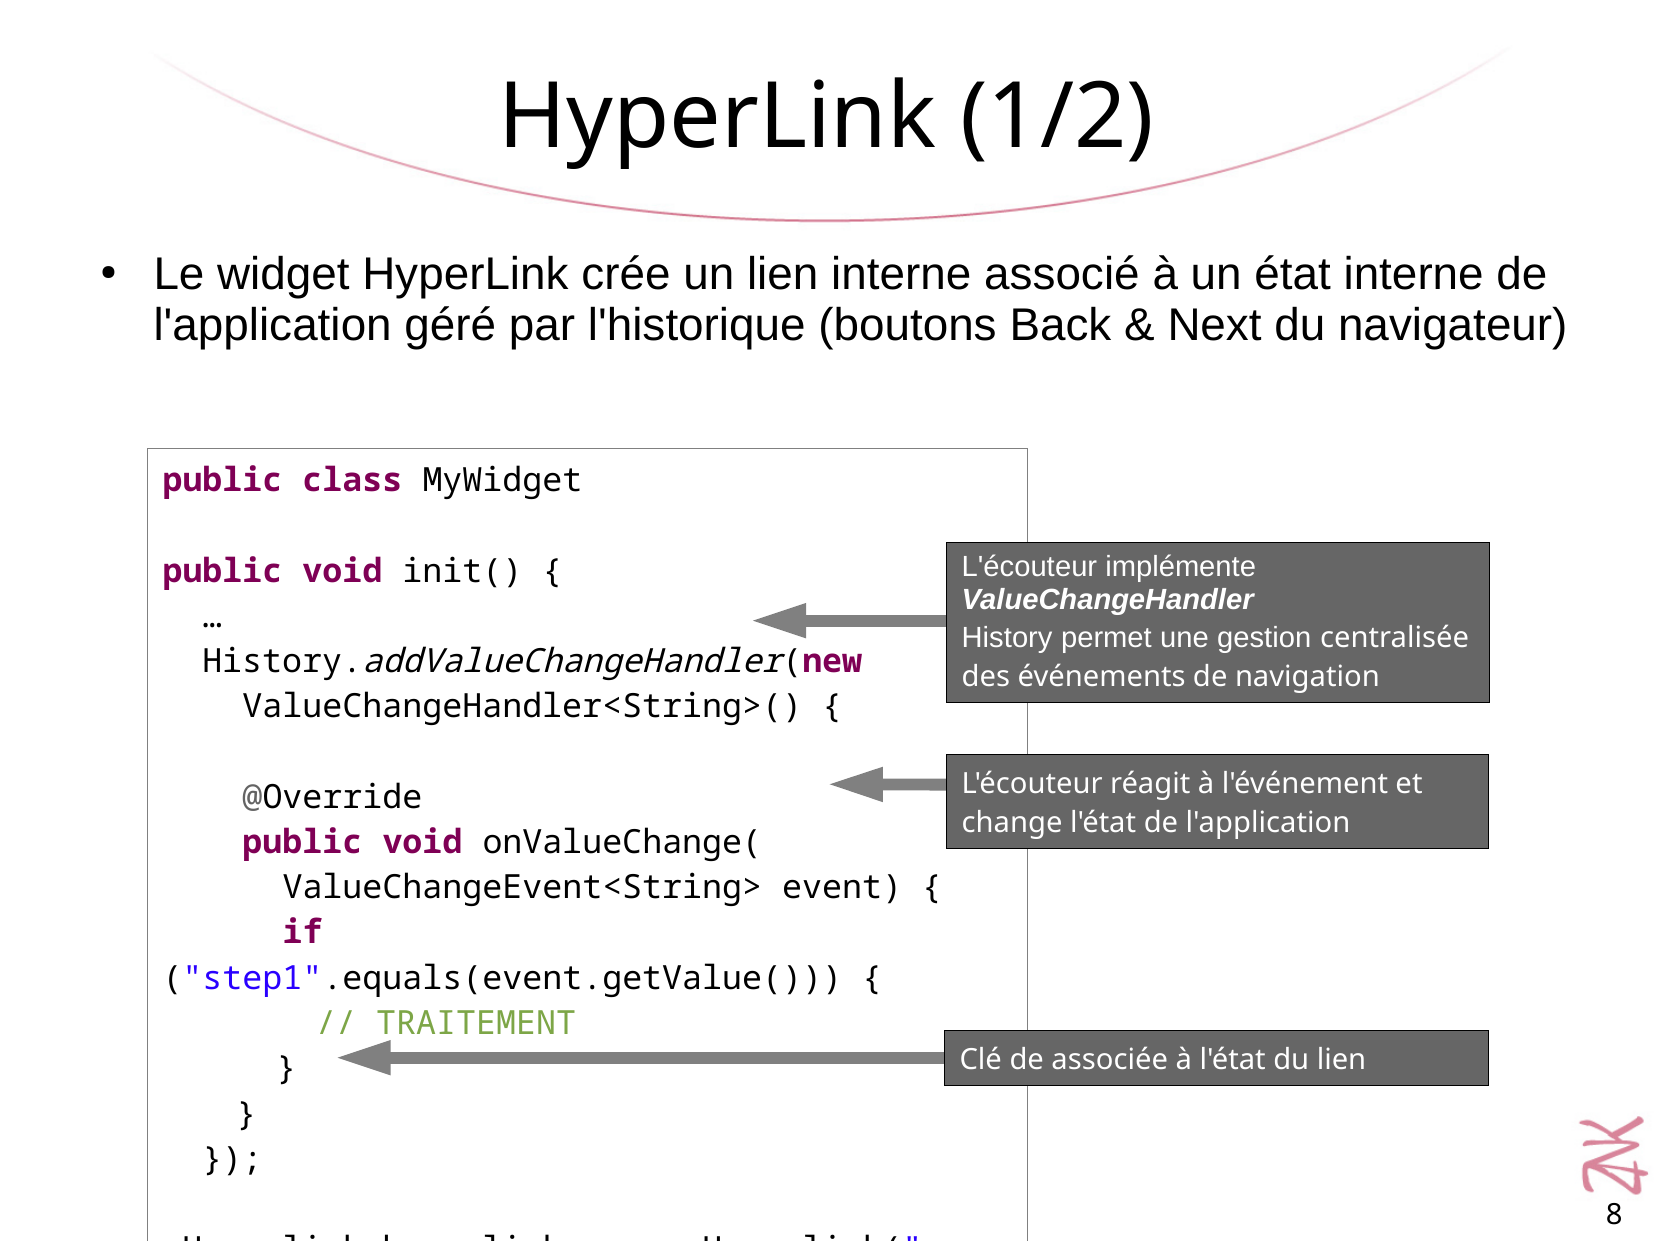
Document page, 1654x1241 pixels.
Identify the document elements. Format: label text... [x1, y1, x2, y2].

list Le widget HyperLink crée un lien interne associé à un état interne de l'application géré par l'historique (boutons Back & Next du navigateur) [82, 248, 1571, 968]
text_box Clé de associée à l'état du lien [944, 1030, 1489, 1081]
text_box L'écouteur implémente ValueChangeHandler History permet une gestion centralisée des événements de navigation [946, 542, 1490, 695]
text_box public class MyWidget public void init() { … History.addValueChangeHandler(new ValueChangeHandler<String>() { @Override public void onValueChange( ValueChangeEvent<String> event) { if ("step1".equals(event.getValue())) { // TRAITEMENT } } }); Hyperlink hyperlink = new Hyperlink("un lien", "step1"); … } [147, 448, 1028, 1147]
title HyperLink (1/2) [82, 11, 1571, 213]
picture [4, 1, 1654, 1241]
text_box L'écouteur réagit à l'événement et change l'état de l'application [946, 754, 1489, 840]
